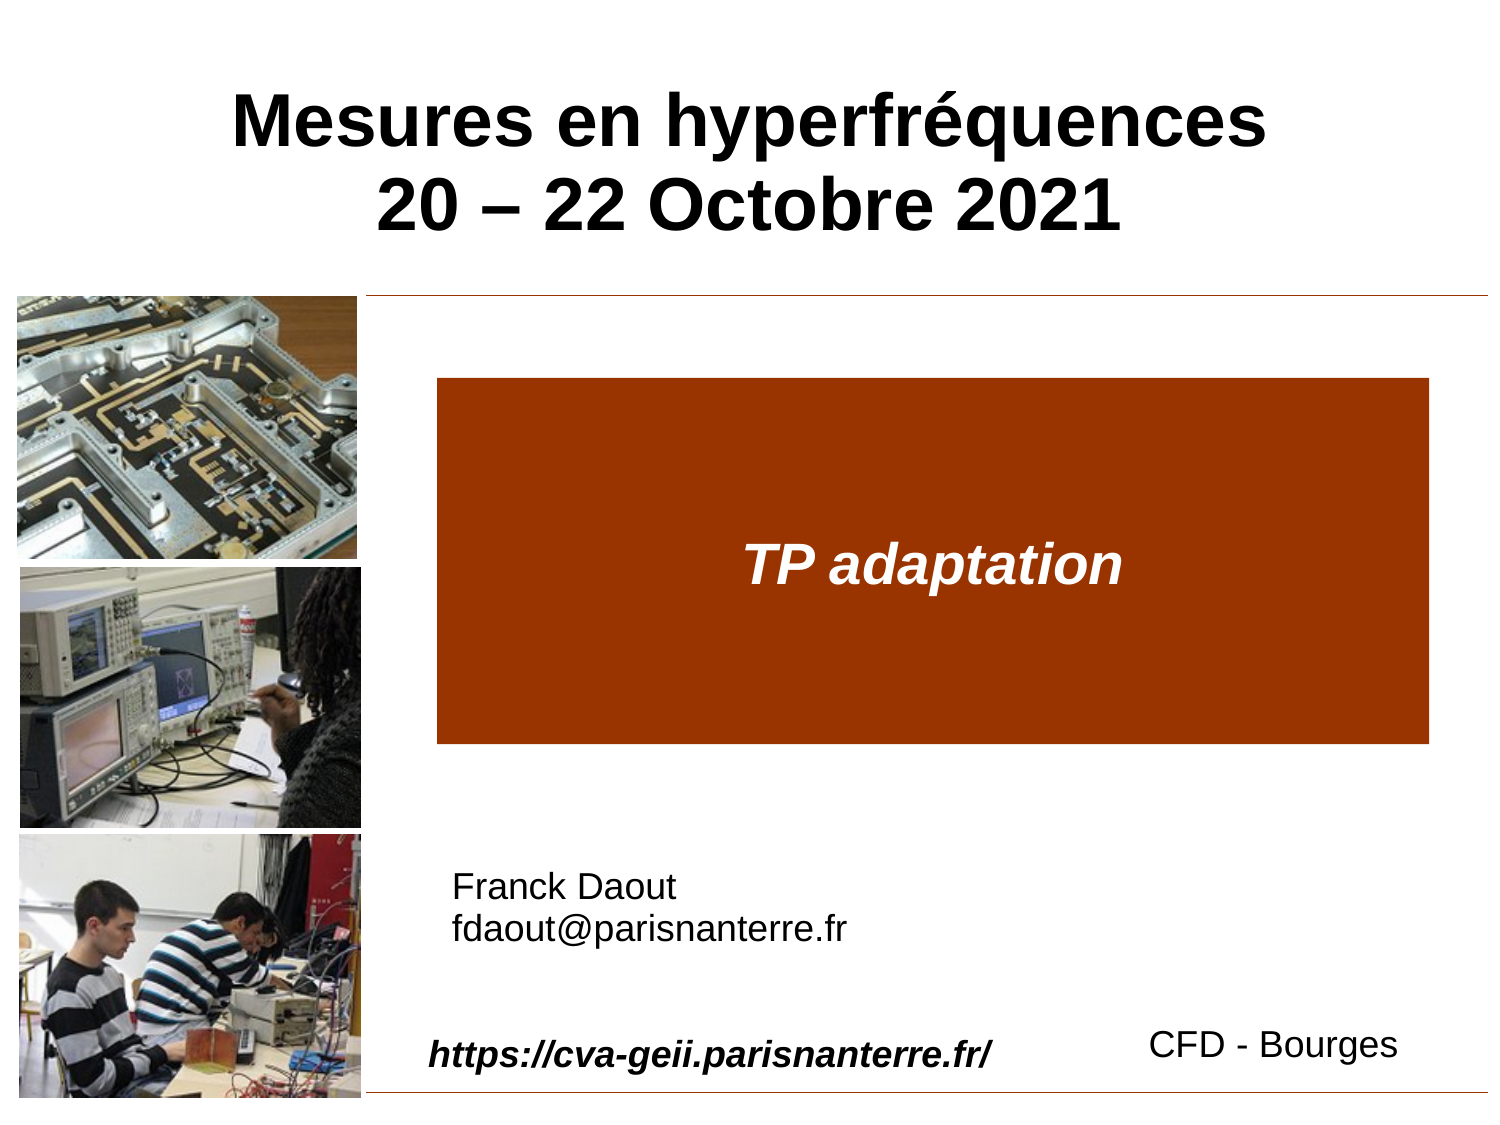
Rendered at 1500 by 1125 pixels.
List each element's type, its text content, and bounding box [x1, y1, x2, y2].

picture [19, 834, 361, 1098]
picture [17, 296, 361, 563]
picture [20, 567, 361, 828]
text_box Mesures en hyperfréquences 20 – 22 Octobre 2021 [59, 70, 1441, 338]
text_box https://cva-geii.parisnanterre.fr/ [413, 1026, 1052, 1125]
text_box Franck Daout fdaout@parisnanterre.fr [437, 857, 957, 957]
text_box CFD - Bourges [1133, 1015, 1500, 1073]
text_box TP adaptation [437, 377, 1430, 745]
